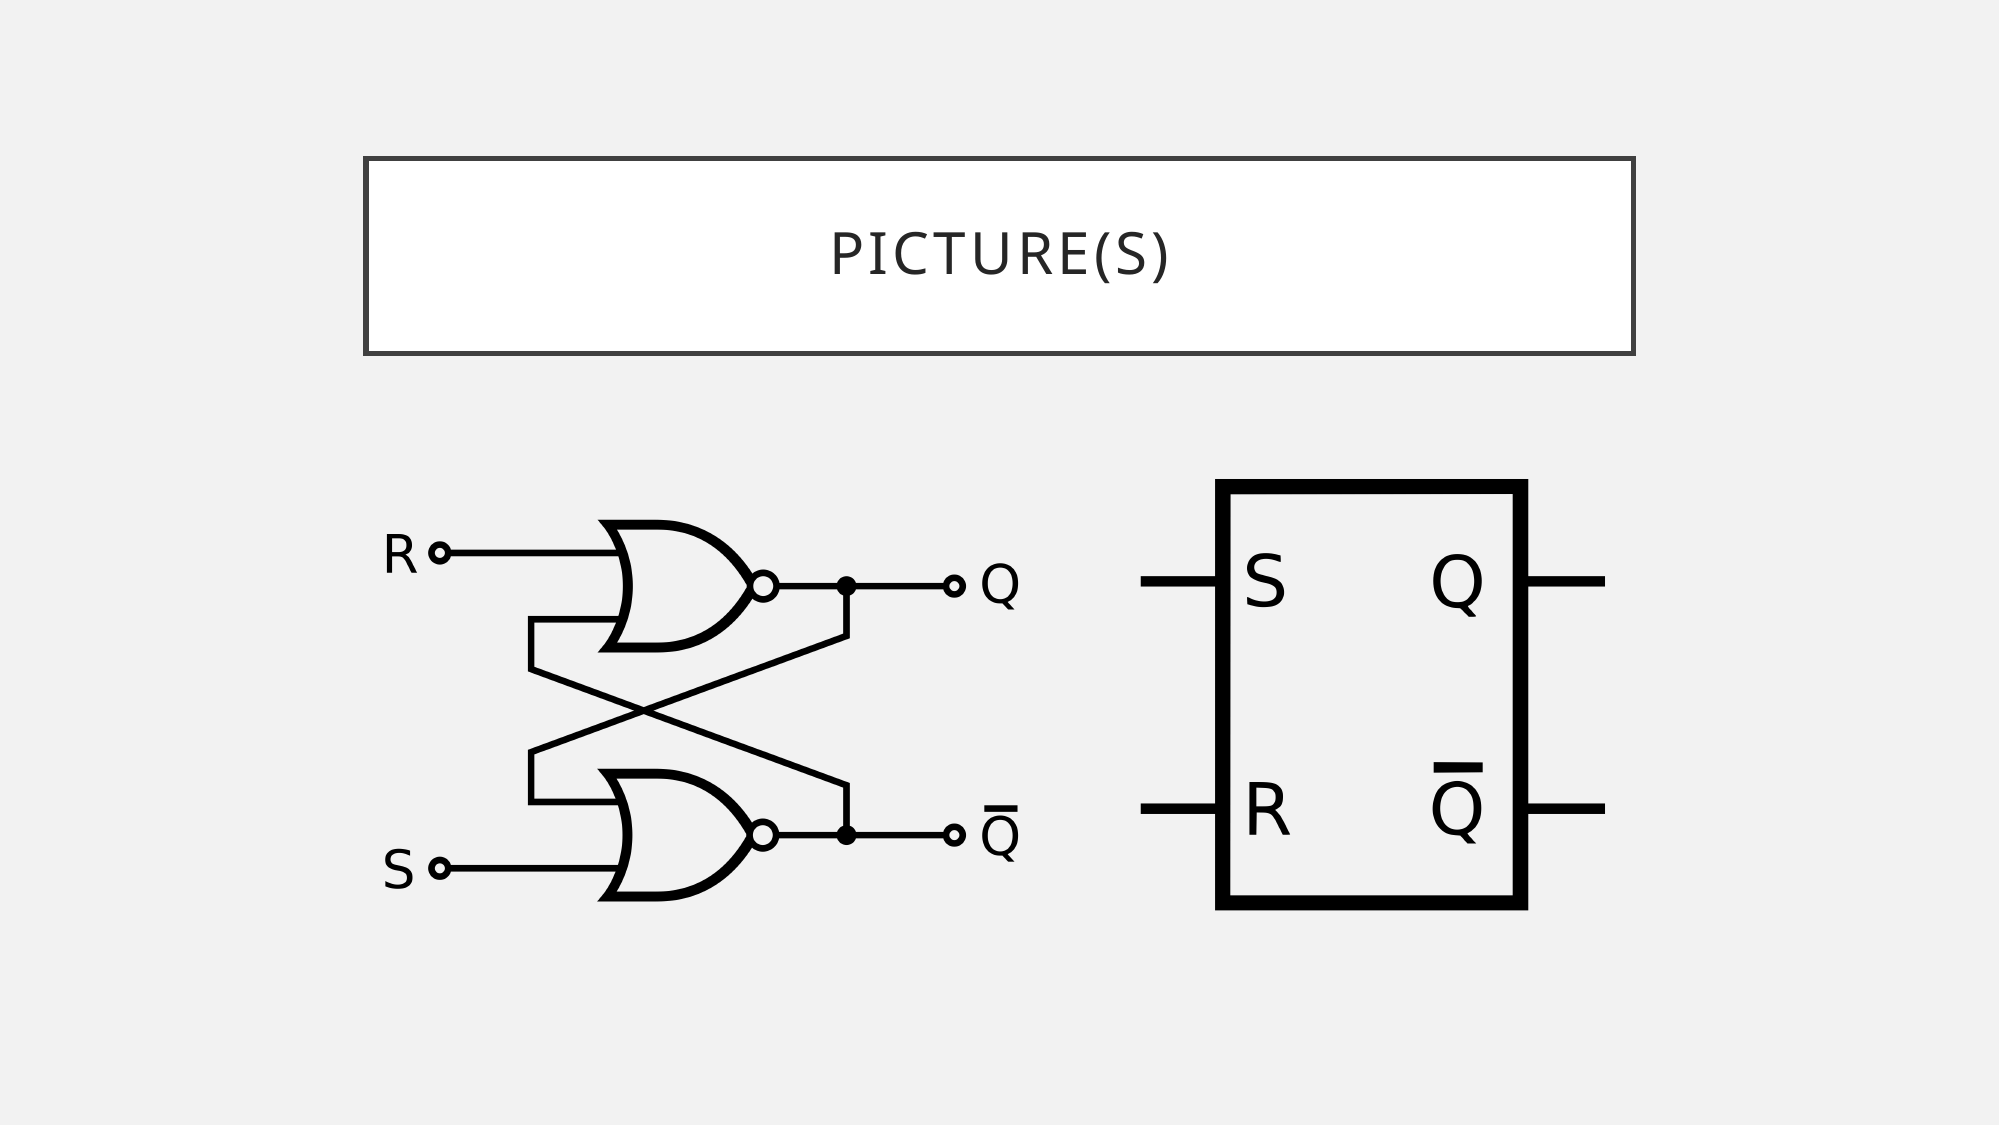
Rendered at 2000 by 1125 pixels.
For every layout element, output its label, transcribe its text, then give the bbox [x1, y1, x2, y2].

title PIcture(s) [365, 158, 1634, 354]
picture [365, 503, 1029, 918]
picture [1111, 455, 1634, 965]
